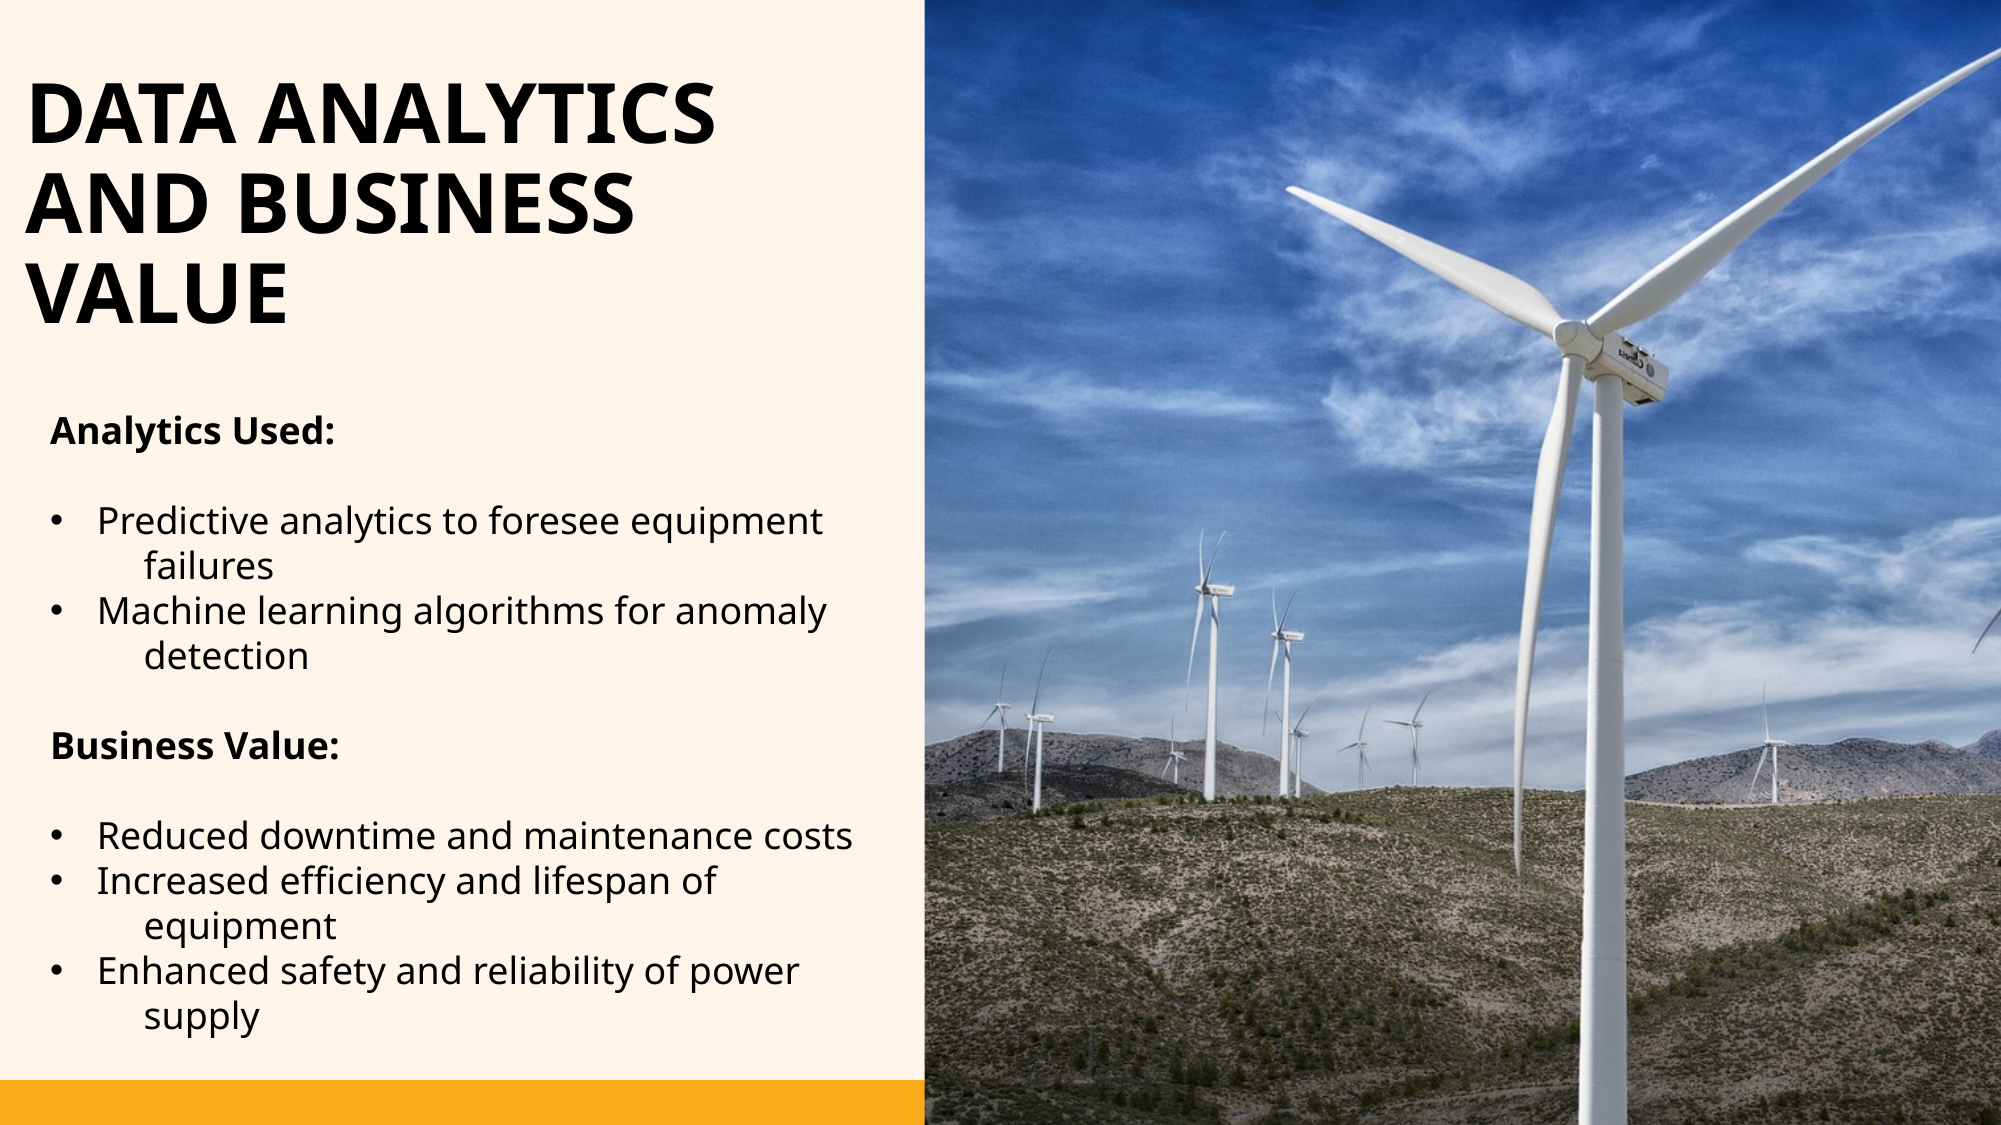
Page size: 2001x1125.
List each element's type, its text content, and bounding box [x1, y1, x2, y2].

picture [924, 0, 2000, 1125]
text_box Analytics Used: Predictive analytics to foresee equipment failures Machine learning algorithms for anomaly detection Business Value: Reduced downtime and maintenance costs Increased efficiency and lifespan of equipment Enhanced safety and reliability of power supply [35, 399, 903, 1006]
title Data Analytics and business value [10, 17, 879, 349]
